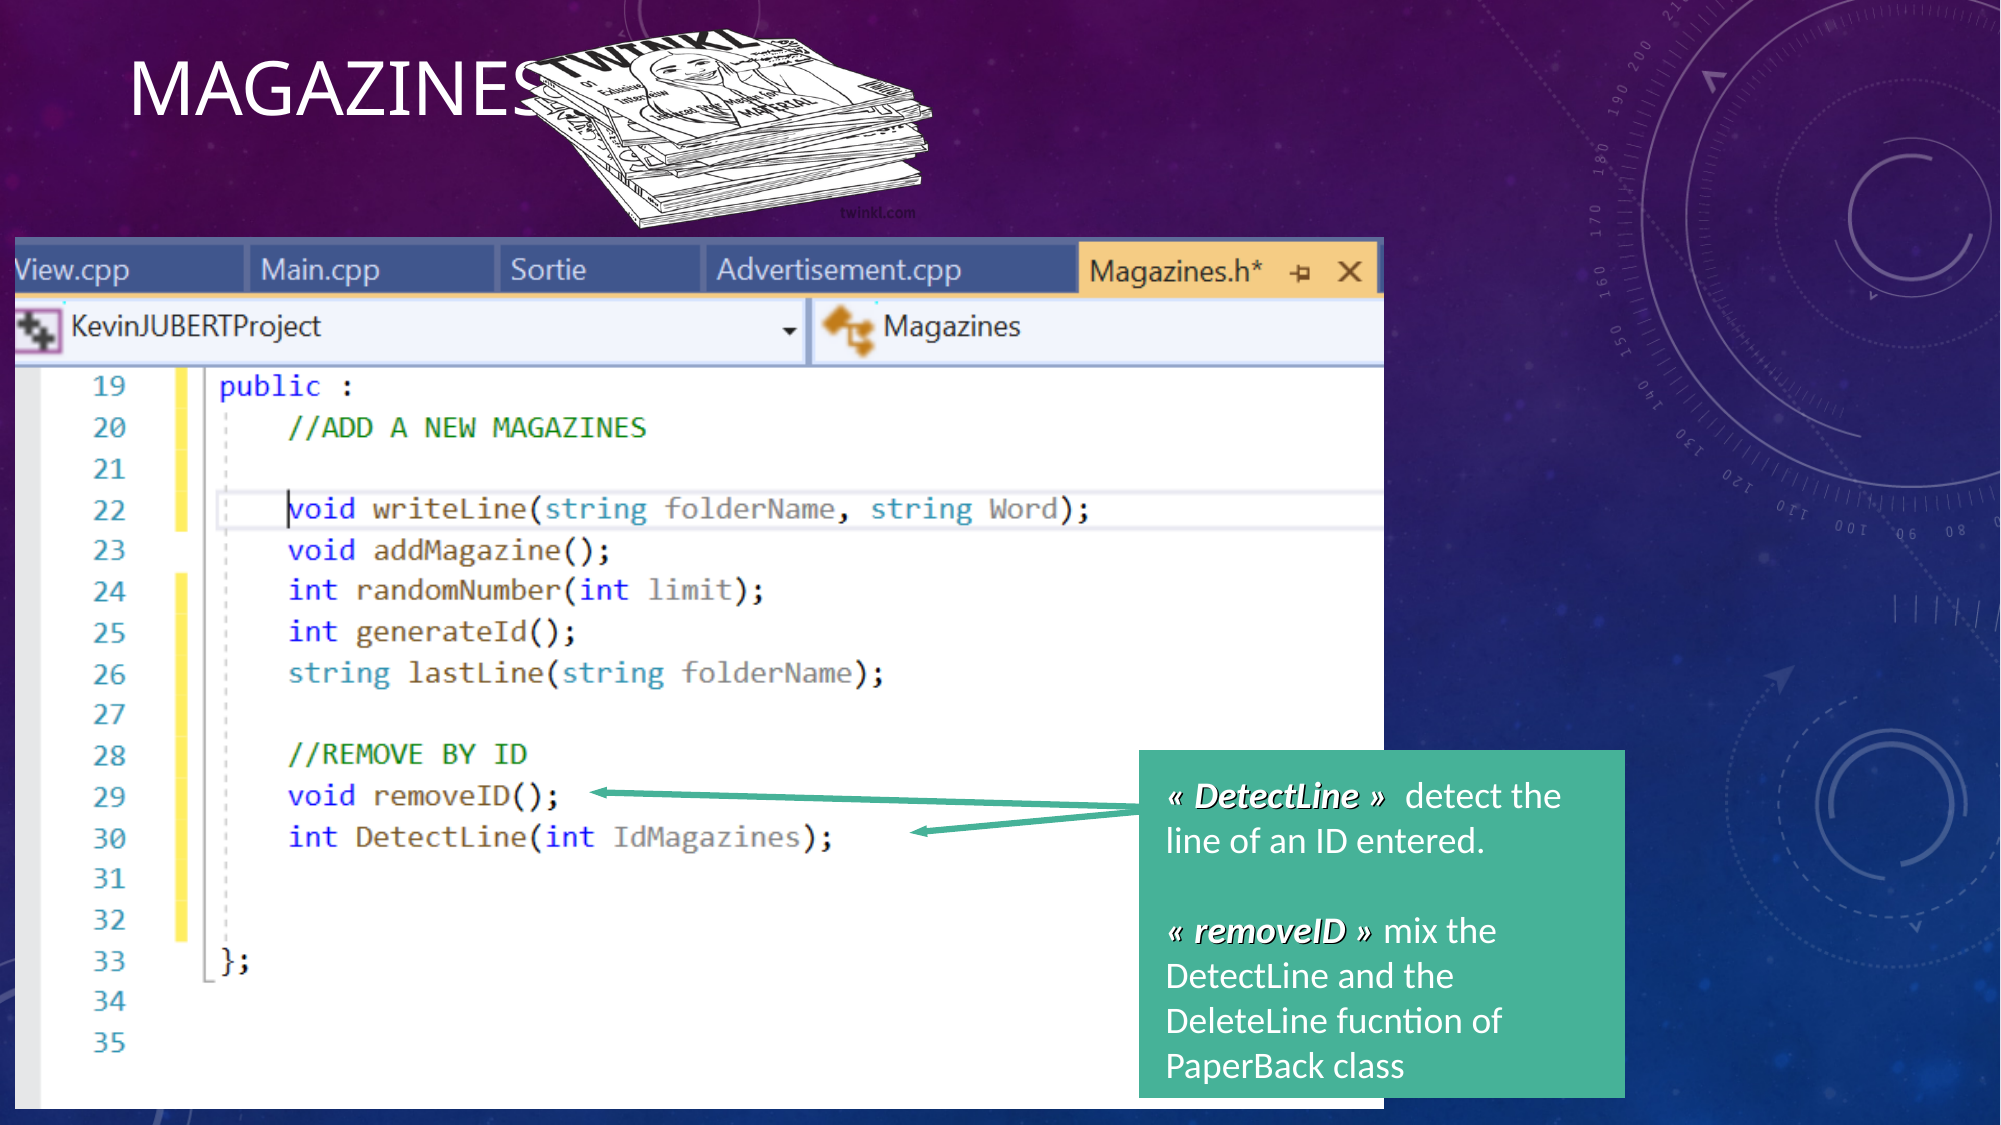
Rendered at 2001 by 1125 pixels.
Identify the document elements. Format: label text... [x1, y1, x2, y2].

text_box « DetectLine » detect the line of an ID entered. « removeID » mix the DetectLine and the DeleteLine fucntion of PaperBack class [1150, 763, 1579, 1097]
text_box [1141, 751, 1624, 1096]
title Magazines [112, 0, 1775, 205]
text_box [1141, 814, 1150, 1096]
picture [15, 20, 1384, 1109]
